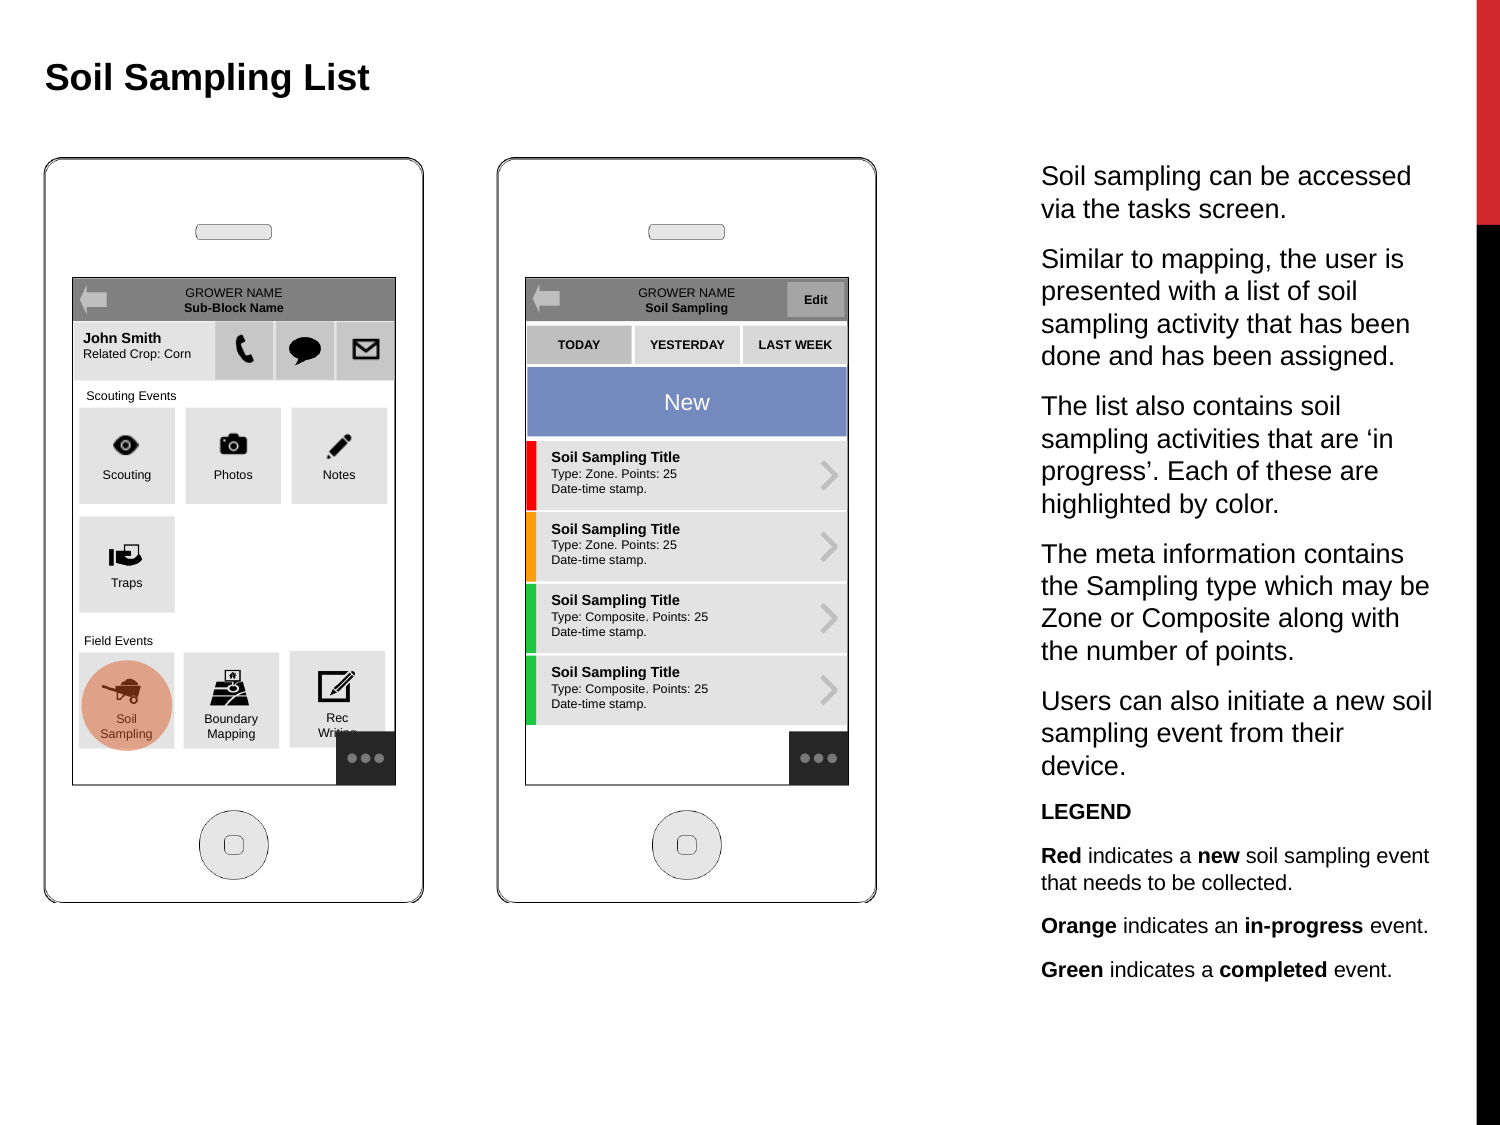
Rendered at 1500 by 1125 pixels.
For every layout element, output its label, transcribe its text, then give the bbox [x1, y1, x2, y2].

text_box Traps [79, 516, 175, 613]
text_box [526, 583, 848, 654]
text_box [526, 440, 849, 511]
text_box [526, 655, 848, 725]
text_box [532, 283, 560, 314]
text_box [823, 611, 831, 626]
picture [43, 156, 424, 903]
text_box Soil Sampling Title Type: Composite. Points: 25 Date-time stamp. [537, 655, 823, 719]
text_box Soil Sampling Title Type: Zone. Points: 25 Date-time stamp. [537, 512, 823, 575]
text_box YESTERDAY [634, 325, 740, 364]
text_box [789, 731, 849, 785]
text_box Soil Sampling [78, 652, 175, 749]
text_box GROWER NAME Soil Sampling [526, 278, 848, 322]
text_box New [527, 367, 847, 437]
text_box [79, 285, 107, 315]
text_box Boundary Mapping [183, 652, 280, 749]
text_box Soil Sampling Title Type: Composite. Points: 25 Date-time stamp. [537, 583, 823, 647]
text_box [81, 660, 173, 751]
text_box [336, 731, 396, 785]
text_box Rec Writing [289, 651, 386, 748]
text_box [526, 512, 848, 582]
text_box LAST WEEK [743, 325, 849, 364]
text_box TODAY [526, 325, 632, 364]
text_box Edit [787, 282, 845, 317]
text_box John Smith Related Crop: Corn [72, 323, 215, 367]
text_box [73, 321, 395, 381]
text_box [823, 682, 831, 698]
text_box GROWER NAME Sub-Block Name [73, 278, 395, 322]
text_box Scouting [79, 411, 175, 504]
text_box [823, 539, 831, 554]
picture [496, 156, 877, 903]
text_box Photos [185, 407, 281, 504]
text_box Soil sampling can be accessed via the tasks screen. Similar to mapping, the user is presented with a list of soil sampling activity that has been done and has been assigned. The list also contains soil sampling activities that are ‘in progress’. Each of these are highlighted by color. The meta information contains the Sampling type which may be Zone or Composite along with the number of points. Users can also initiate a new soil sampling event from their device. LEGEND Red indicates a new soil sampling event that needs to be collected. Orange indicates an in-progress event. Green indicates a completed event. [1030, 153, 1448, 1097]
text_box Field Events [69, 625, 173, 656]
text_box Notes [291, 407, 388, 504]
text_box Soil Sampling Title Type: Zone. Points: 25 Date-time stamp. [537, 441, 823, 504]
text_box Scouting Events [71, 380, 194, 411]
text_box Soil Sampling List [34, 47, 382, 104]
